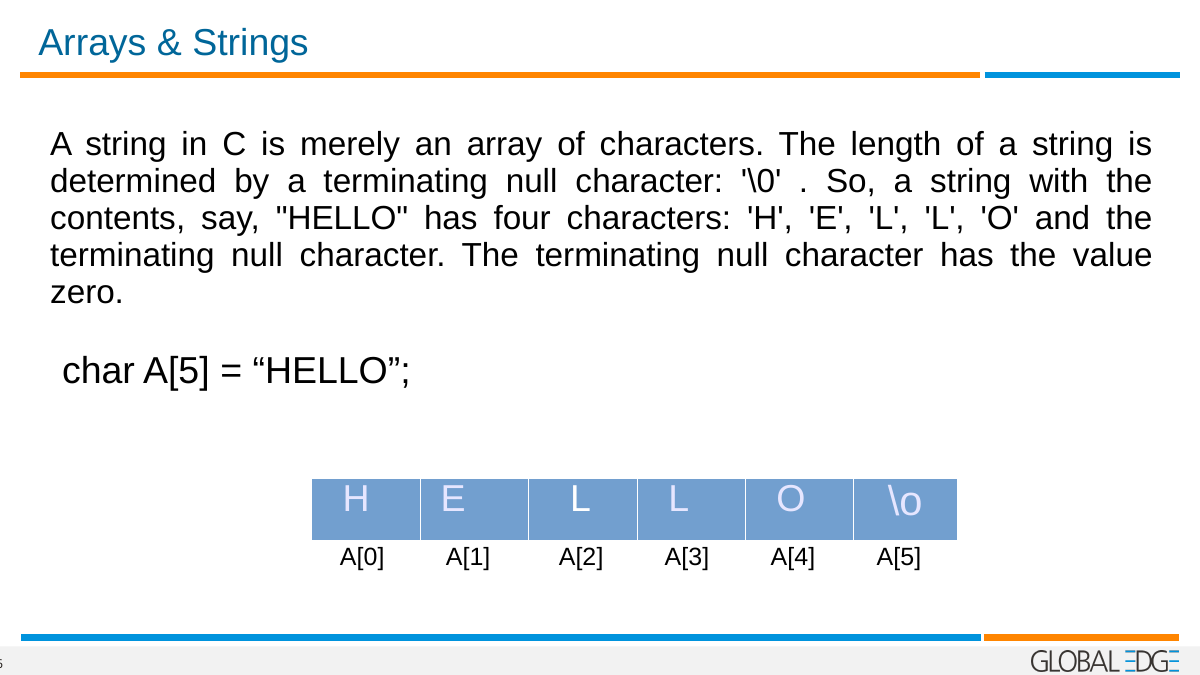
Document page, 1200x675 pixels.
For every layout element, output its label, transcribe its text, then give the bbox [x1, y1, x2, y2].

table_header E [421, 479, 528, 540]
text_box A[0] A[1] A[2] A[3] A[4] A[5] [311, 541, 957, 579]
picture [1031, 650, 1179, 672]
text_box A string in C is merely an array of characters. The length of a string is determined by a terminating null character: '\0' . So, a string with the contents, say, "HELLO" has four characters: 'H', 'E', 'L', 'L', 'O' and the terminating null character. The terminating null character has the value zero. [35, 118, 1170, 321]
table_header H [312, 479, 420, 540]
text_box Arrays & Strings [23, 13, 638, 71]
table_header L [529, 479, 637, 540]
table_header \o [854, 479, 957, 540]
text_box char A[5] = “HELLO”; [47, 342, 697, 400]
table_header O [746, 479, 853, 540]
table_header L [638, 479, 745, 540]
